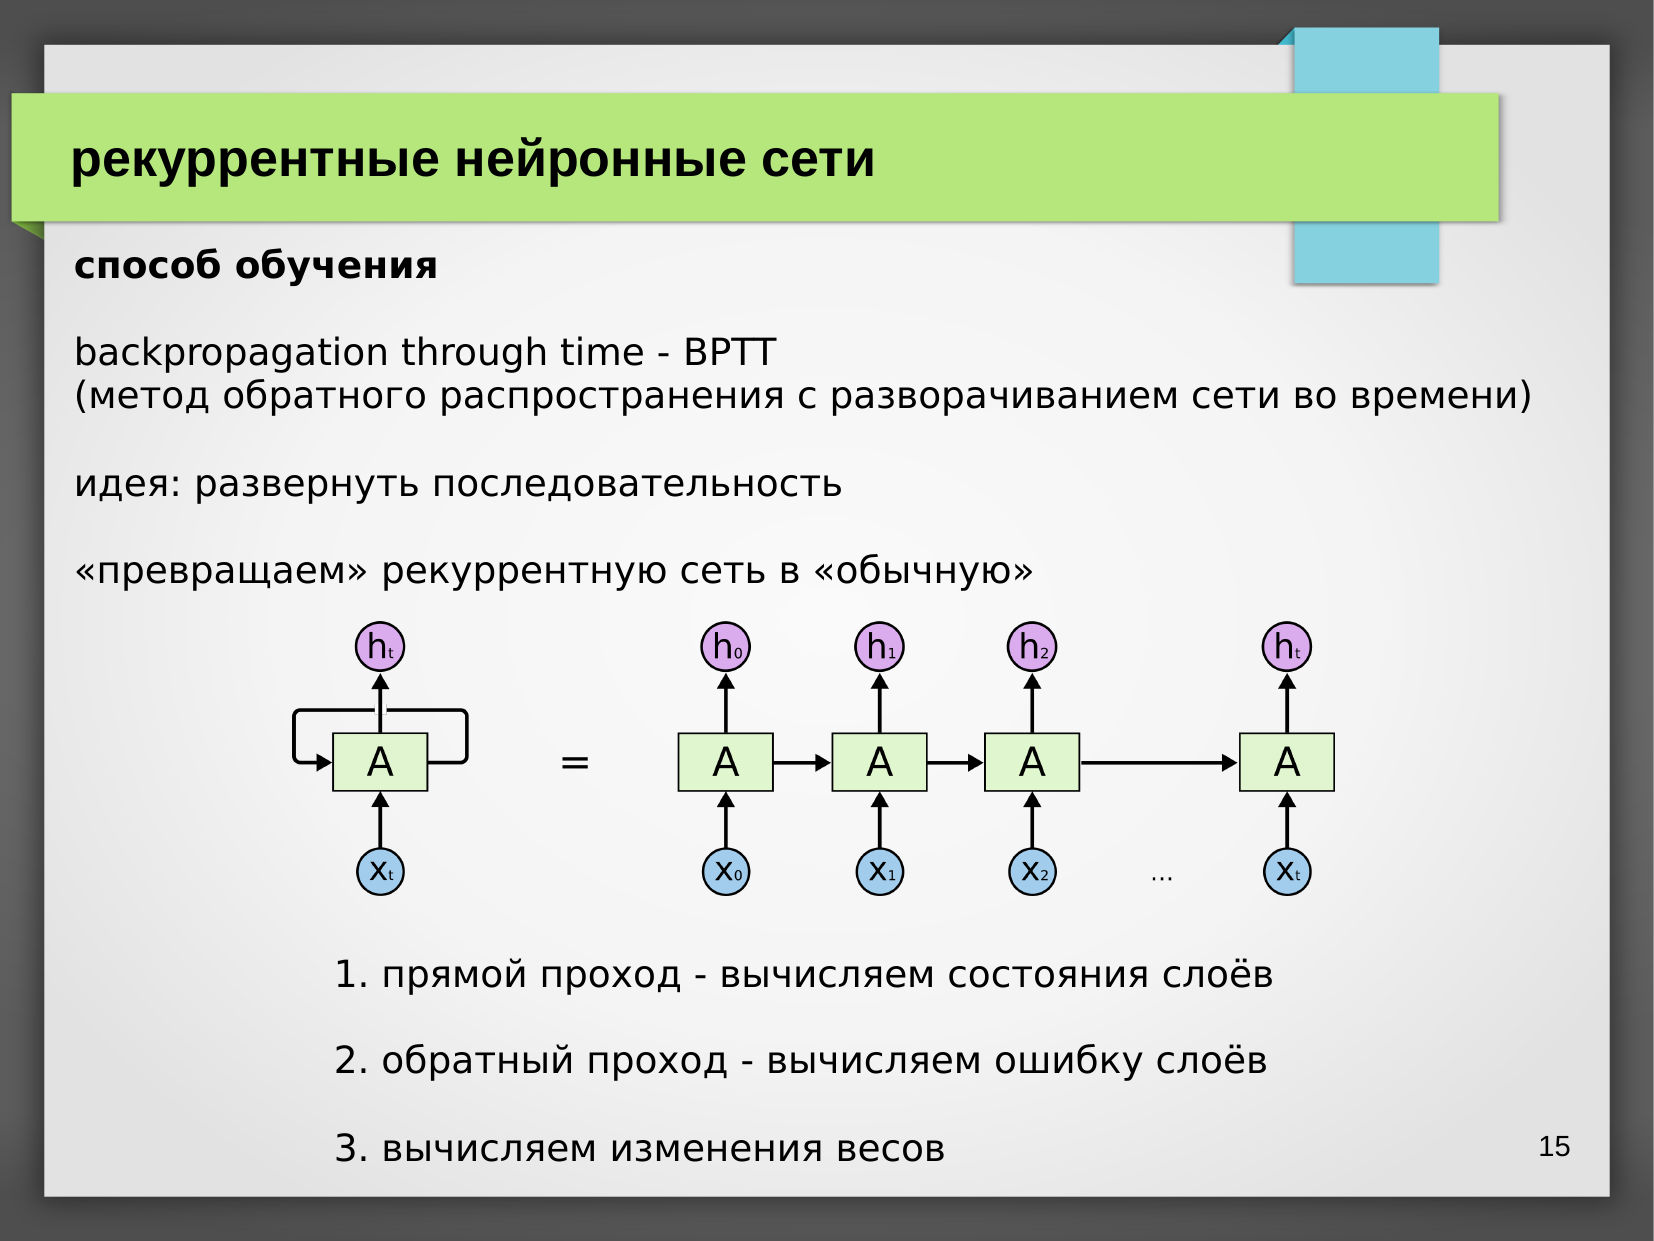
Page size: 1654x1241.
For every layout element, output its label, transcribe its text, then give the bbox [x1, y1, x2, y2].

text_box 1. прямой проход - вычисляем состояния слоёв 2. обратный проход - вычисляем ошибку слоёв 3. вычисляем изменения весов [318, 944, 1290, 1193]
picture [0, 0, 1654, 1241]
title рекуррентные нейронные сети [70, 118, 1205, 199]
text_box способ обучения backpropagation through time - BPTT (метод обратного распространения с разворачиванием сети во времени) идея: развернуть последовательность «превращаем» рекуррентную сеть в «обычную» [59, 236, 1595, 600]
